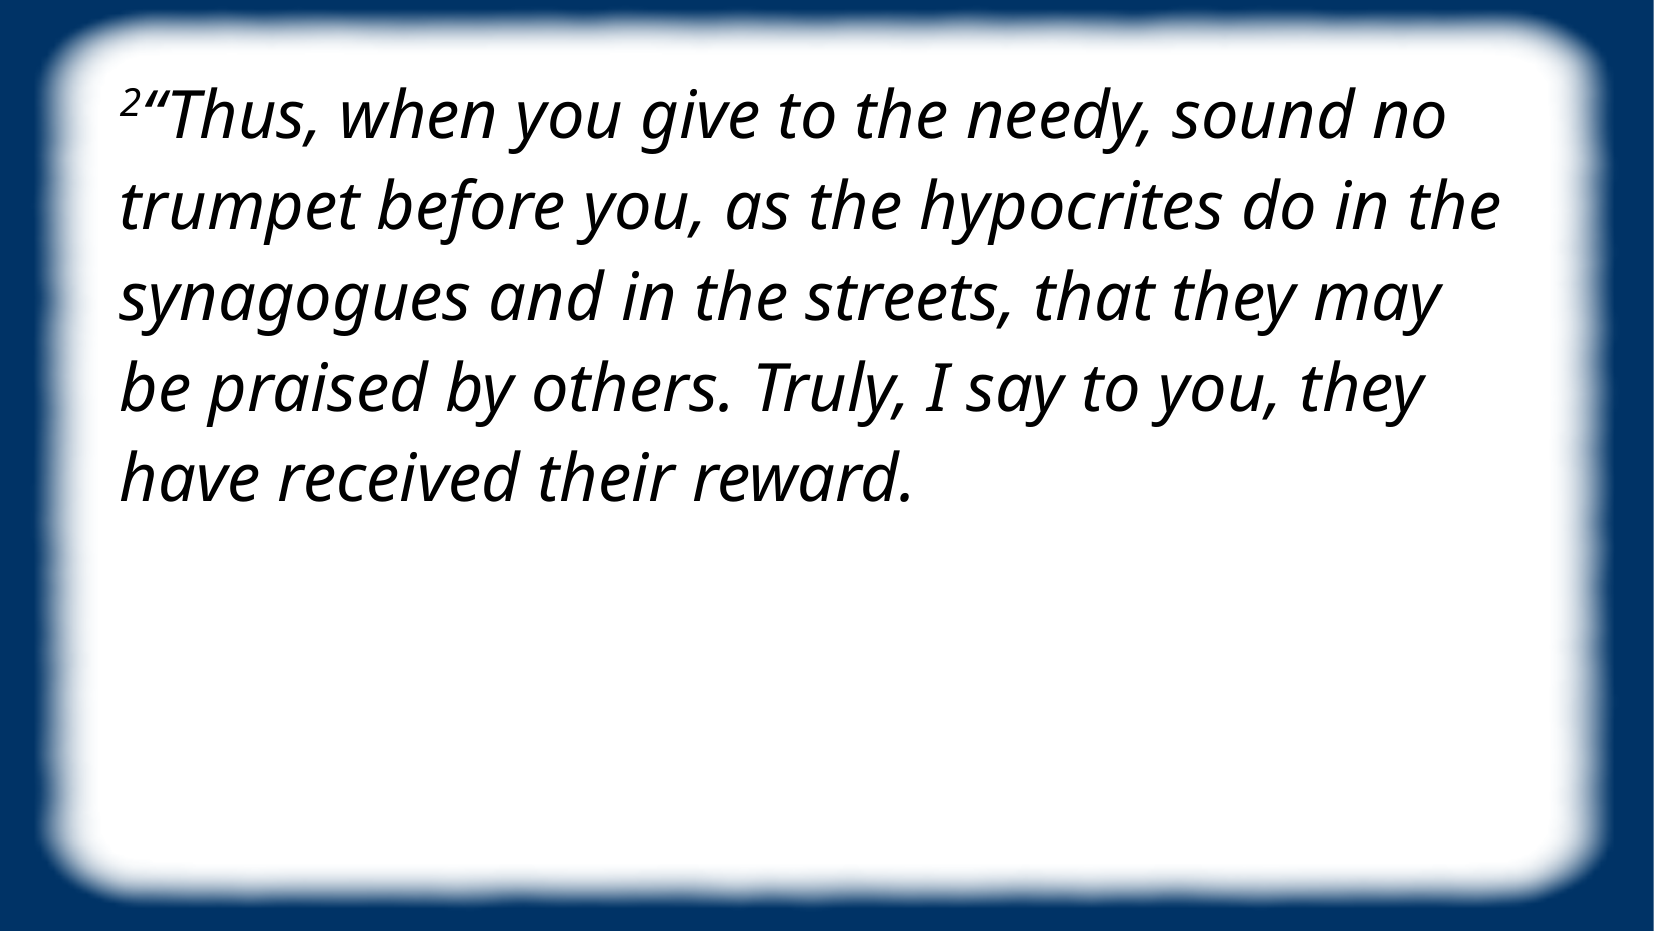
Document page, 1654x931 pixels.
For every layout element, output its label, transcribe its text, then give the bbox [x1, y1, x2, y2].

picture [0, 0, 1654, 931]
text_box 2“Thus, when you give to the needy, sound no trumpet before you, as the hypocrites do in the synagogues and in the streets, that they may be praised by others. Truly, I say to you, they have received their reward. [105, 60, 1546, 526]
